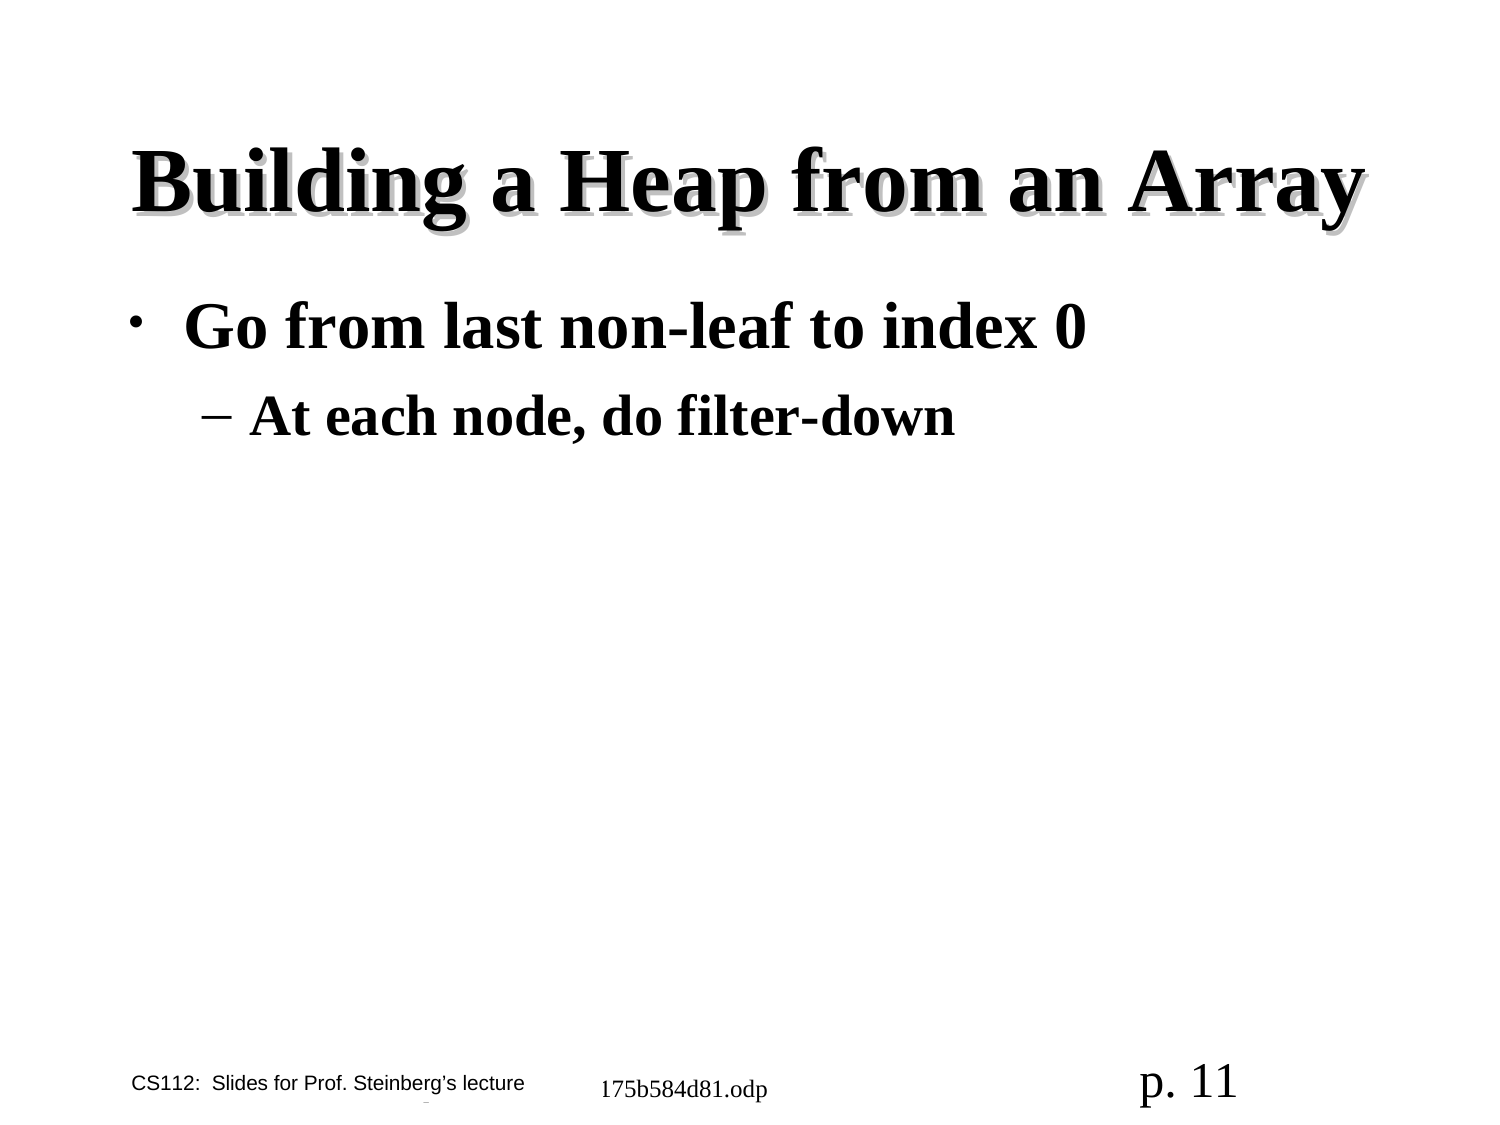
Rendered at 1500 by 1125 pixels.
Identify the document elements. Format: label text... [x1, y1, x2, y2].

title Building a Heap from an Array [112, 49, 1388, 238]
list Go from last non-leaf to index 0 At each node, do filter-down [112, 274, 1413, 1038]
